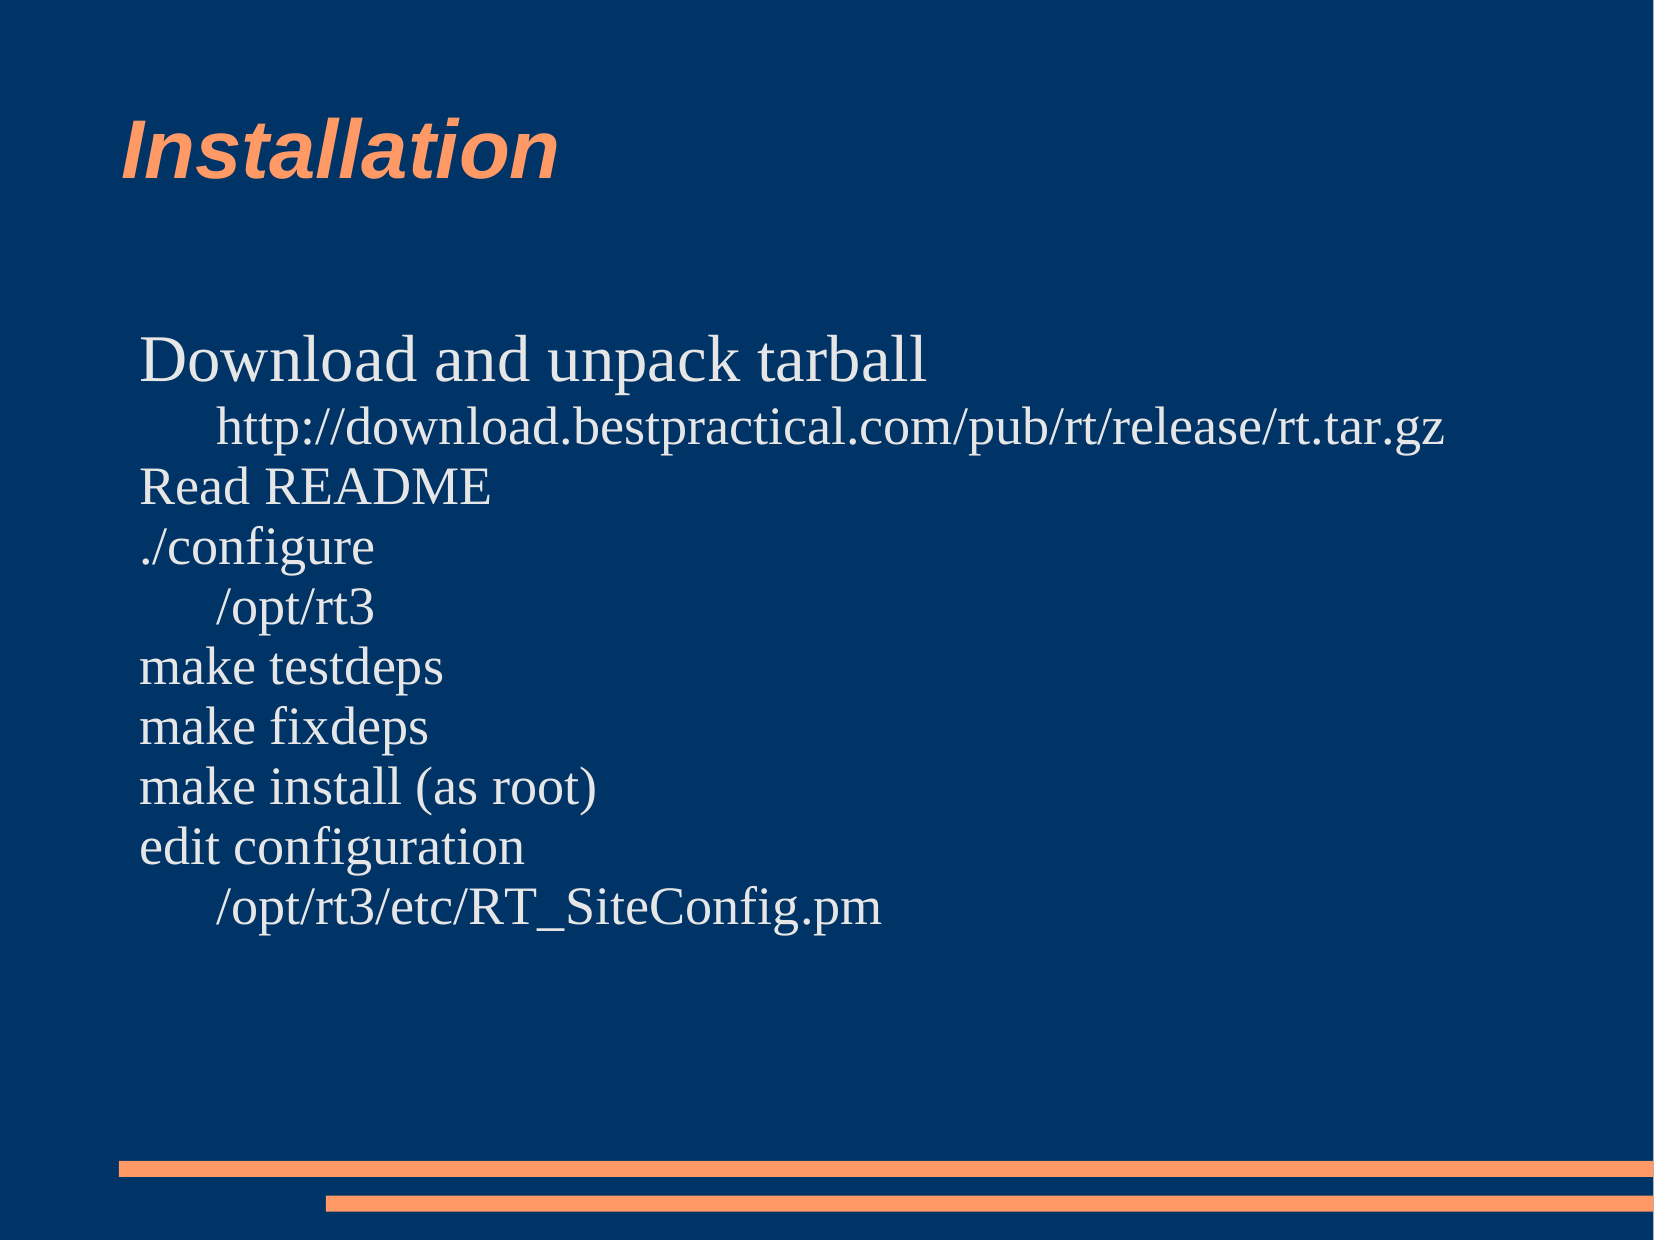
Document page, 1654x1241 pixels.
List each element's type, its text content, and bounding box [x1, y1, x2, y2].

list Download and unpack tarball http://download.bestpractical.com/pub/rt/release/rt.tar.gz Read README ./configure /opt/rt3 make testdeps make fixdeps make install (as root) edit configuration /opt/rt3/etc/RT_SiteConfig.pm [121, 322, 1561, 1118]
title Installation [121, 53, 1534, 247]
